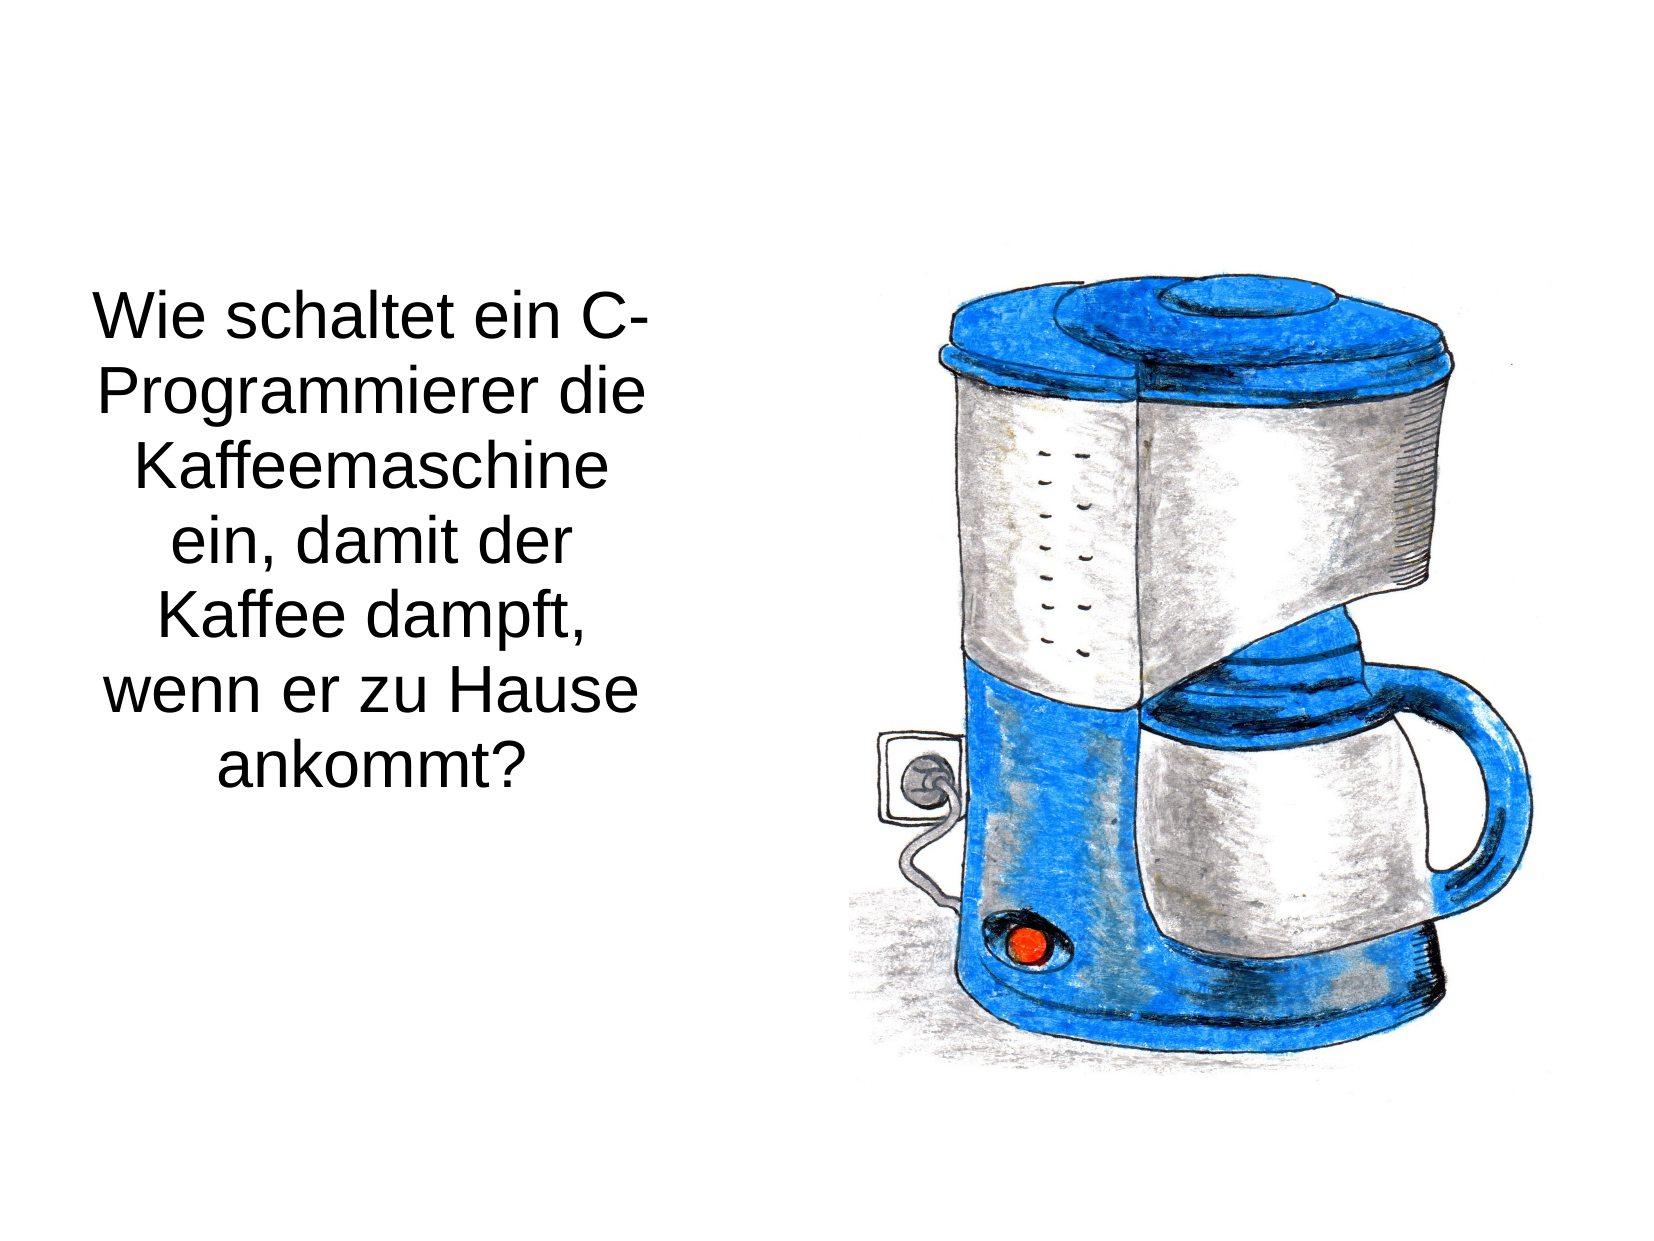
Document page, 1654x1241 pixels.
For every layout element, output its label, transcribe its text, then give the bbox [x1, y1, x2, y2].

picture [849, 242, 1558, 1102]
list Wie schaltet ein C-Programmierer die Kaffeemaschine ein, damit der Kaffee dampft, wenn er zu Hause ankommt? [82, 278, 662, 998]
